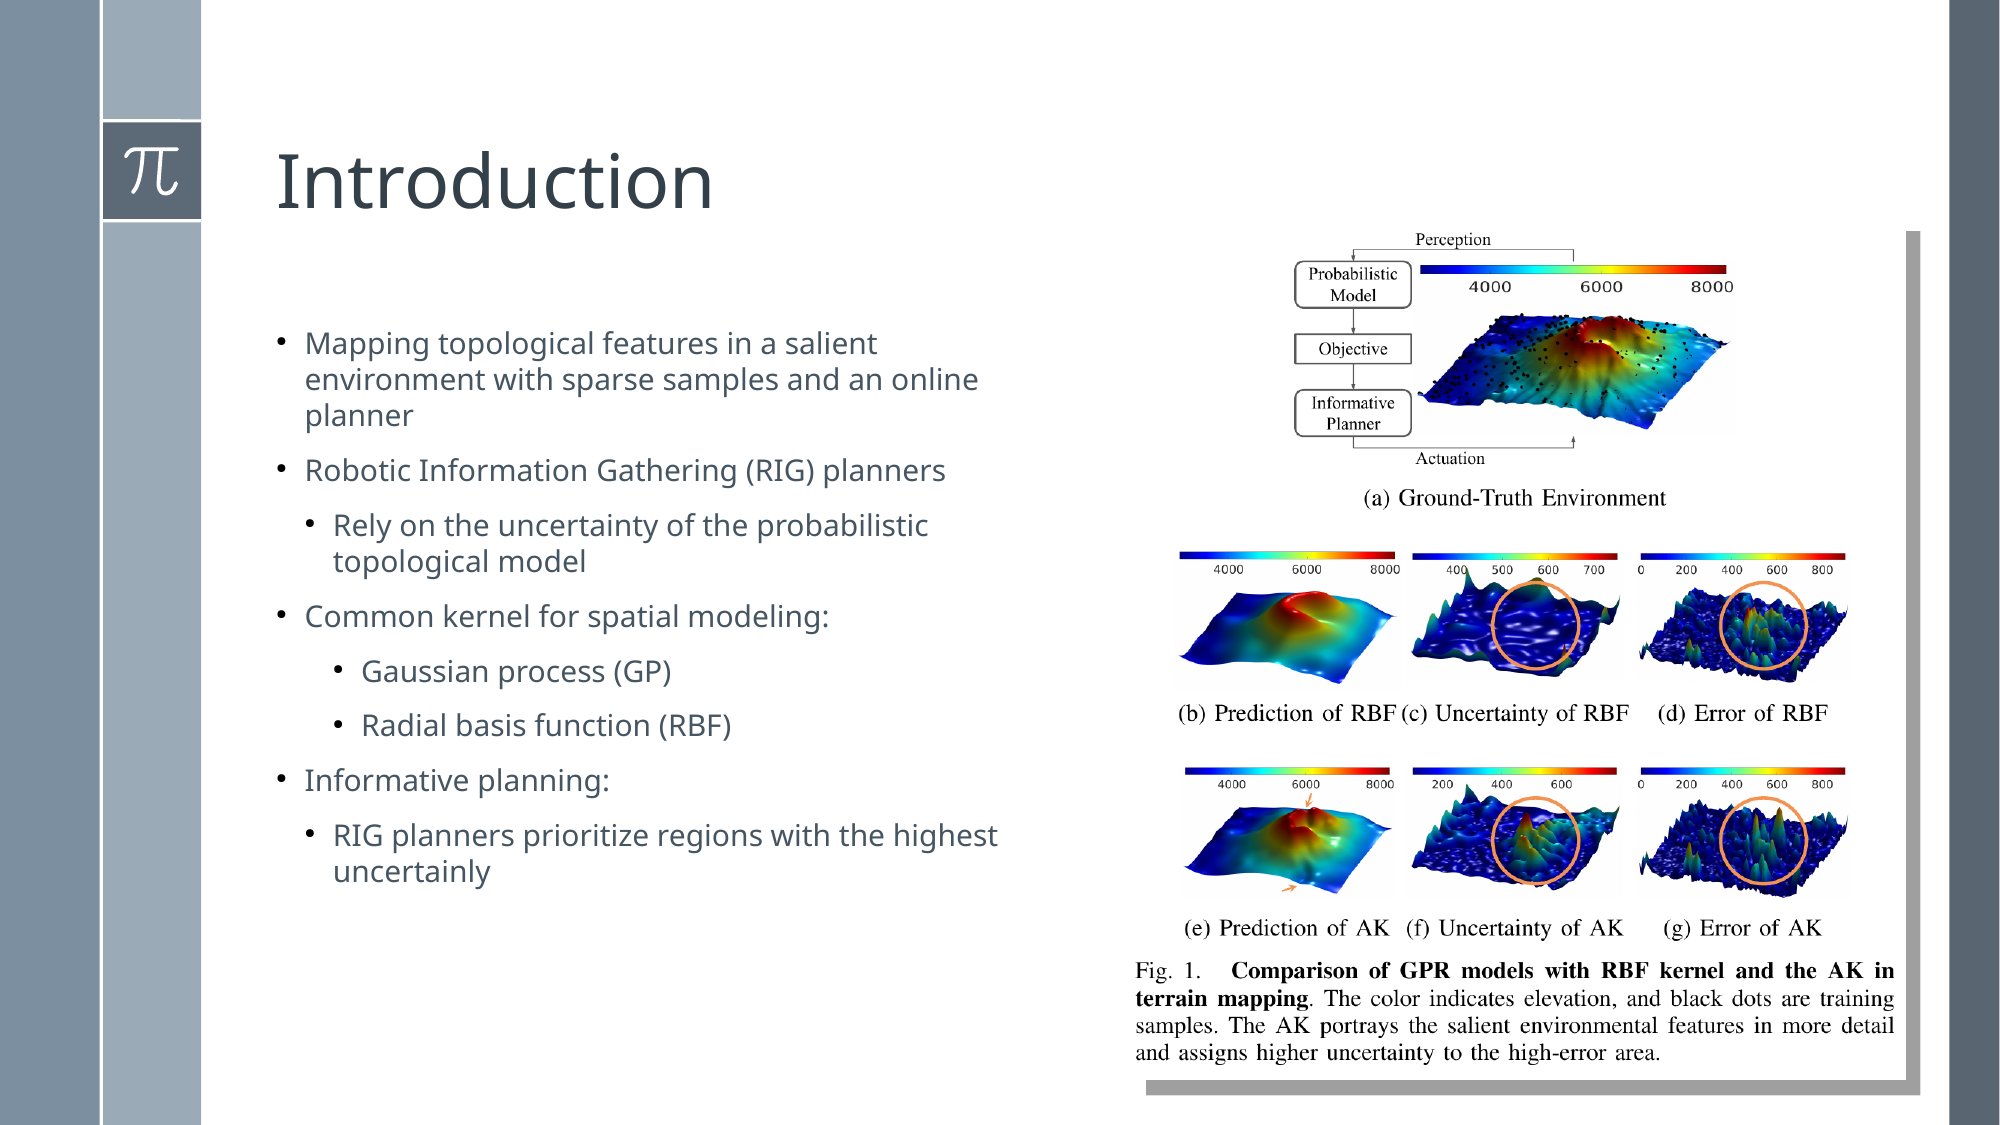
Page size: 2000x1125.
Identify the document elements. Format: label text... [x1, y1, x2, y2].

text_box Mapping topological features in a salient environment with sparse samples and an online planner Robotic Information Gathering (RIG) planners Rely on the uncertainty of the probabilistic topological model Common kernel for spatial modeling: Gaussian process (GP) Radial basis function (RBF) Informative planning: RIG planners prioritize regions with the highest uncertainly [261, 262, 1066, 1013]
text_box Introduction [261, 29, 1867, 233]
picture [1128, 213, 1906, 1081]
